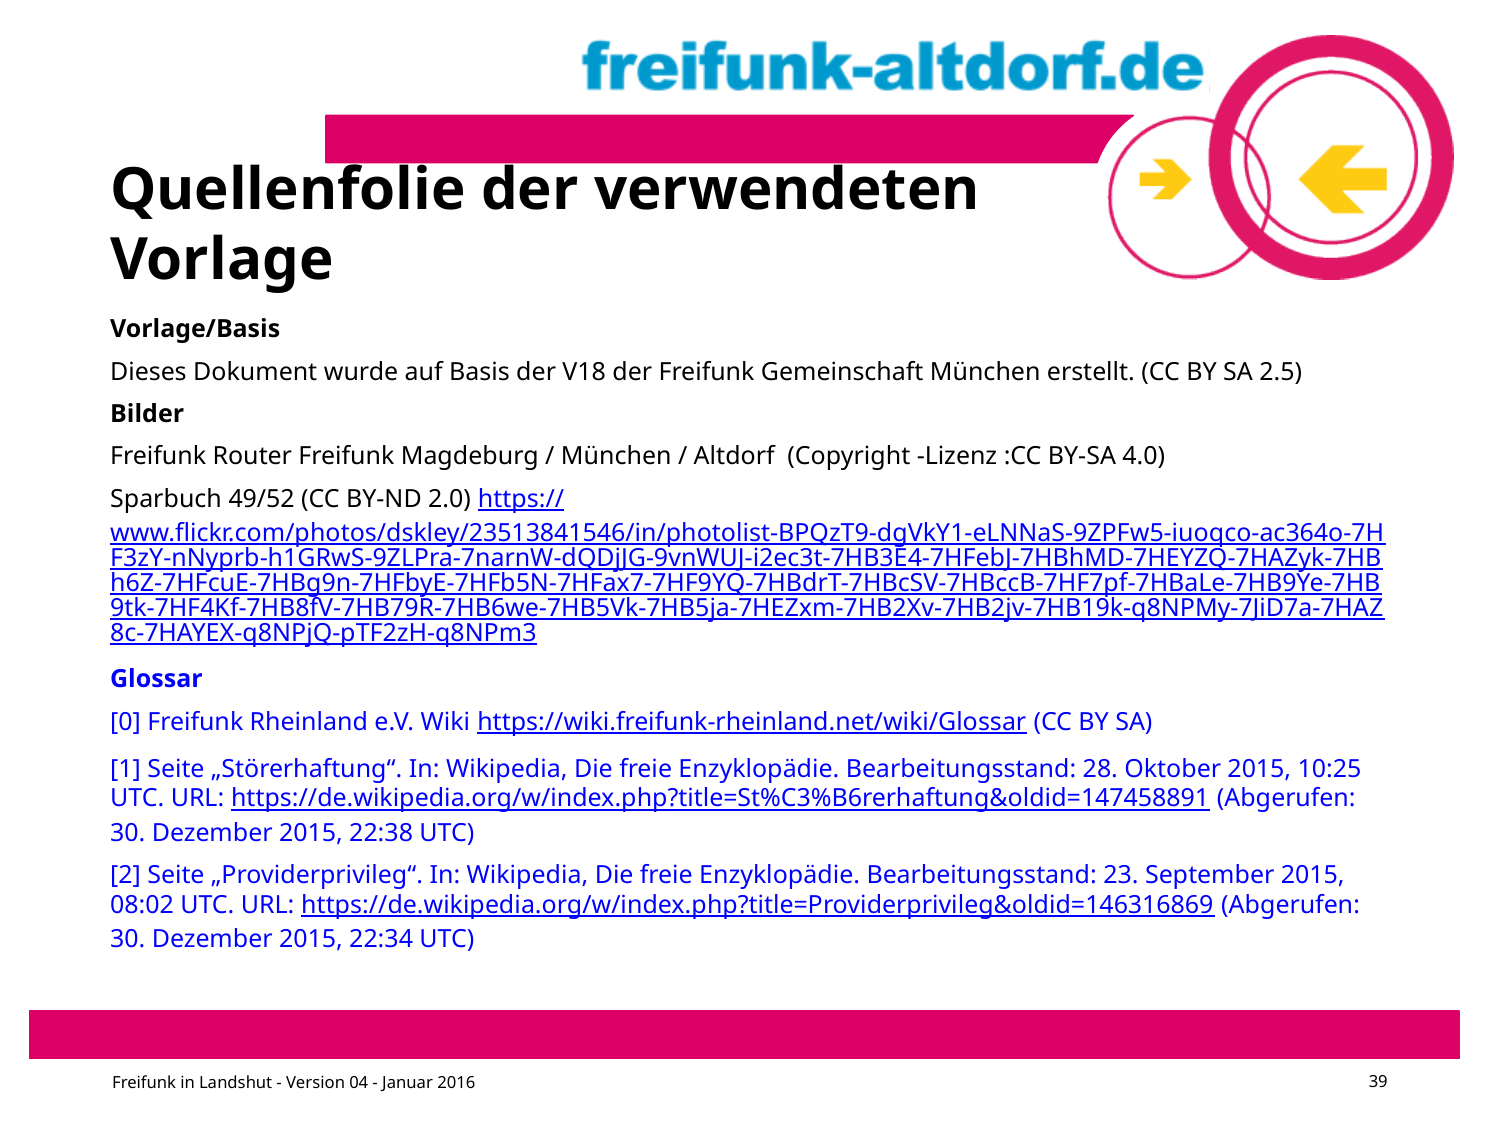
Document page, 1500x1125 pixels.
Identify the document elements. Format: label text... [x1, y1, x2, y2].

picture [562, 24, 1454, 280]
slide_number <Foliennummer> [1107, 1058, 1388, 1106]
list Vorlage/Basis Dieses Dokument wurde auf Basis der V18 der Freifunk Gemeinschaft München erstellt. (CC BY SA 2.5) Bilder Freifunk Router Freifunk Magdeburg / München / Altdorf (Copyright -Lizenz :CC BY-SA 4.0) Sparbuch 49/52 (CC BY-ND 2.0) https://www.flickr.com/photos/dskley/23513841546/in/photolist-BPQzT9-dgVkY1-eLNNaS-9ZPFw5-iuoqco-ac364o-7HF3zY-nNyprb-h1GRwS-9ZLPra-7narnW-dQDjJG-9vnWUJ-i2ec3t-7HB3E4-7HFebJ-7HBhMD-7HEYZQ-7HAZyk-7HBh6Z-7HFcuE-7HBg9n-7HFbyE-7HFb5N-7HFax7-7HF9YQ-7HBdrT-7HBcSV-7HBccB-7HF7pf-7HBaLe-7HB9Ye-7HB9tk-7HF4Kf-7HB8fV-7HB79R-7HB6we-7HB5Vk-7HB5ja-7HEZxm-7HB2Xv-7HB2jv-7HB19k-q8NPMy-7JiD7a-7HAZ8c-7HAYEX-q8NPjQ-pTF2zH-q8NPm3 Glossar [0] Freifunk Rheinland e.V. Wiki https://wiki.freifunk-rheinland.net/wiki/Glossar (CC BY SA) [1] Seite „Störerhaftung“. In: Wikipedia, Die freie Enzyklopädie. Bearbeitungsstand: 28. Oktober 2015, 10:25 UTC. URL: https://de.wikipedia.org/w/index.php?title=St%C3%B6rerhaftung&oldid=147458891 (Abgerufen: 30. Dezember 2015, 22:38 UTC) [2] Seite „Providerprivileg“. In: Wikipedia, Die freie Enzyklopädie. Bearbeitungsstand: 23. September 2015, 08:02 UTC. URL: https://de.wikipedia.org/w/index.php?title=Providerprivileg&oldid=146316869 (Abgerufen: 30. Dezember 2015, 22:34 UTC) [110, 312, 1392, 1000]
footer Freifunk in Landshut - Version 04 - Januar 2016 [112, 1058, 1090, 1106]
title Quellenfolie der verwendeten Vorlage [110, 160, 1093, 282]
